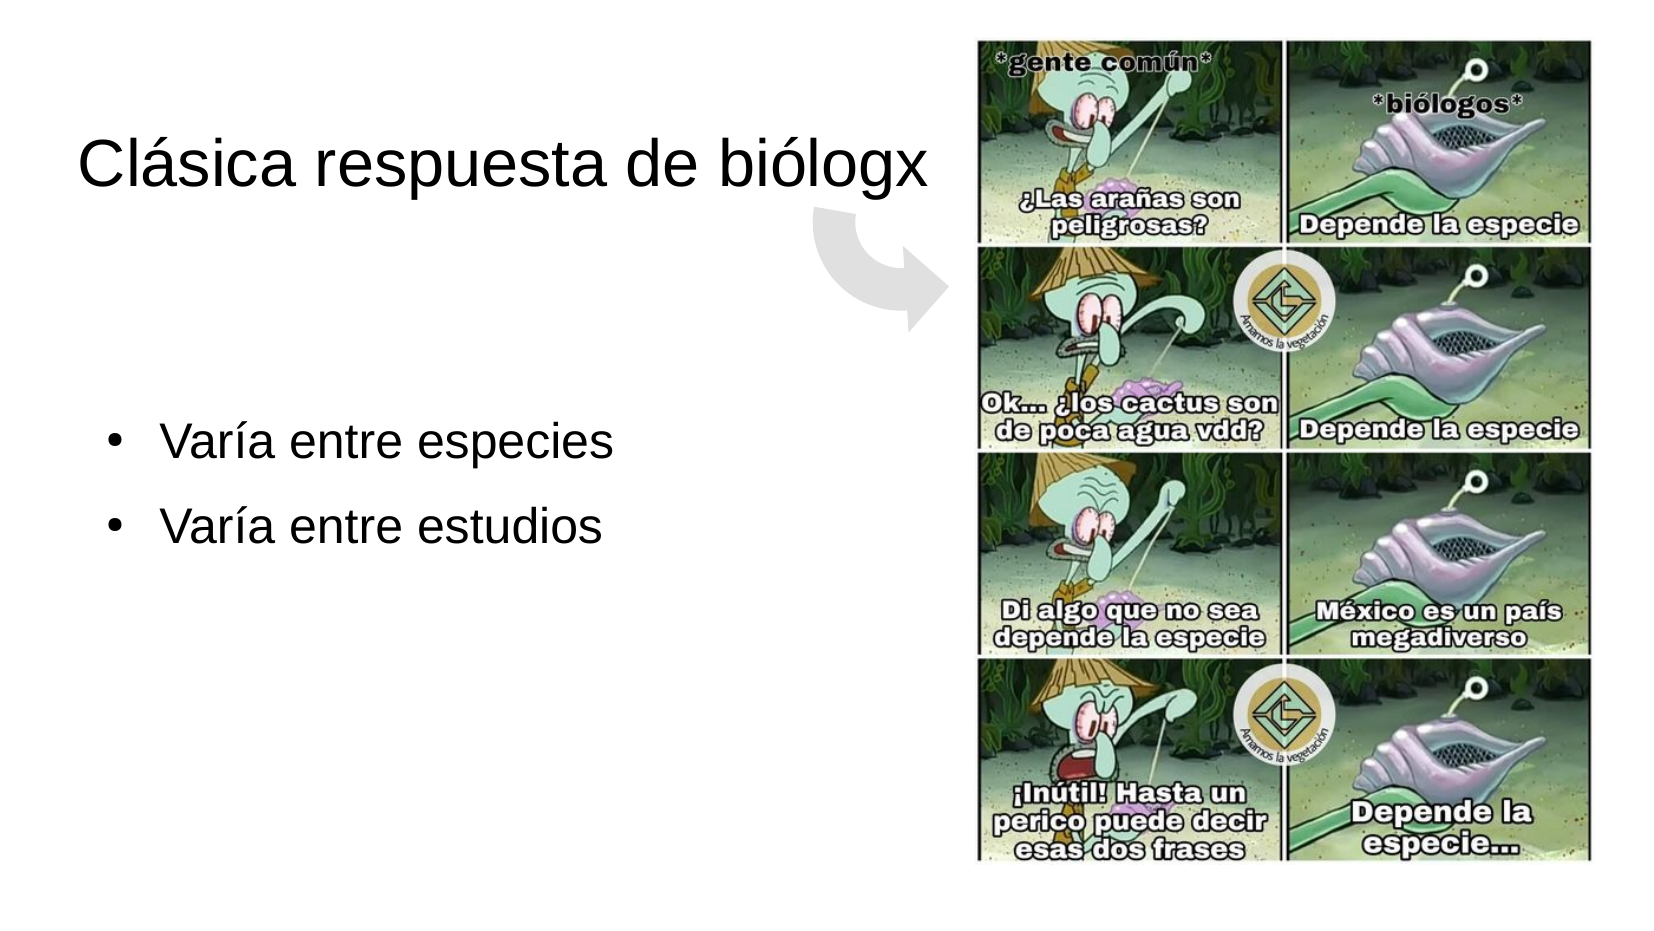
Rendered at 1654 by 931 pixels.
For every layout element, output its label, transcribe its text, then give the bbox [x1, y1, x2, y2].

picture [974, 37, 1595, 865]
list Varía entre especies Varía entre estudios [88, 413, 857, 857]
text_box [812, 206, 950, 333]
text_box Clásica respuesta de biólogx [63, 118, 945, 233]
